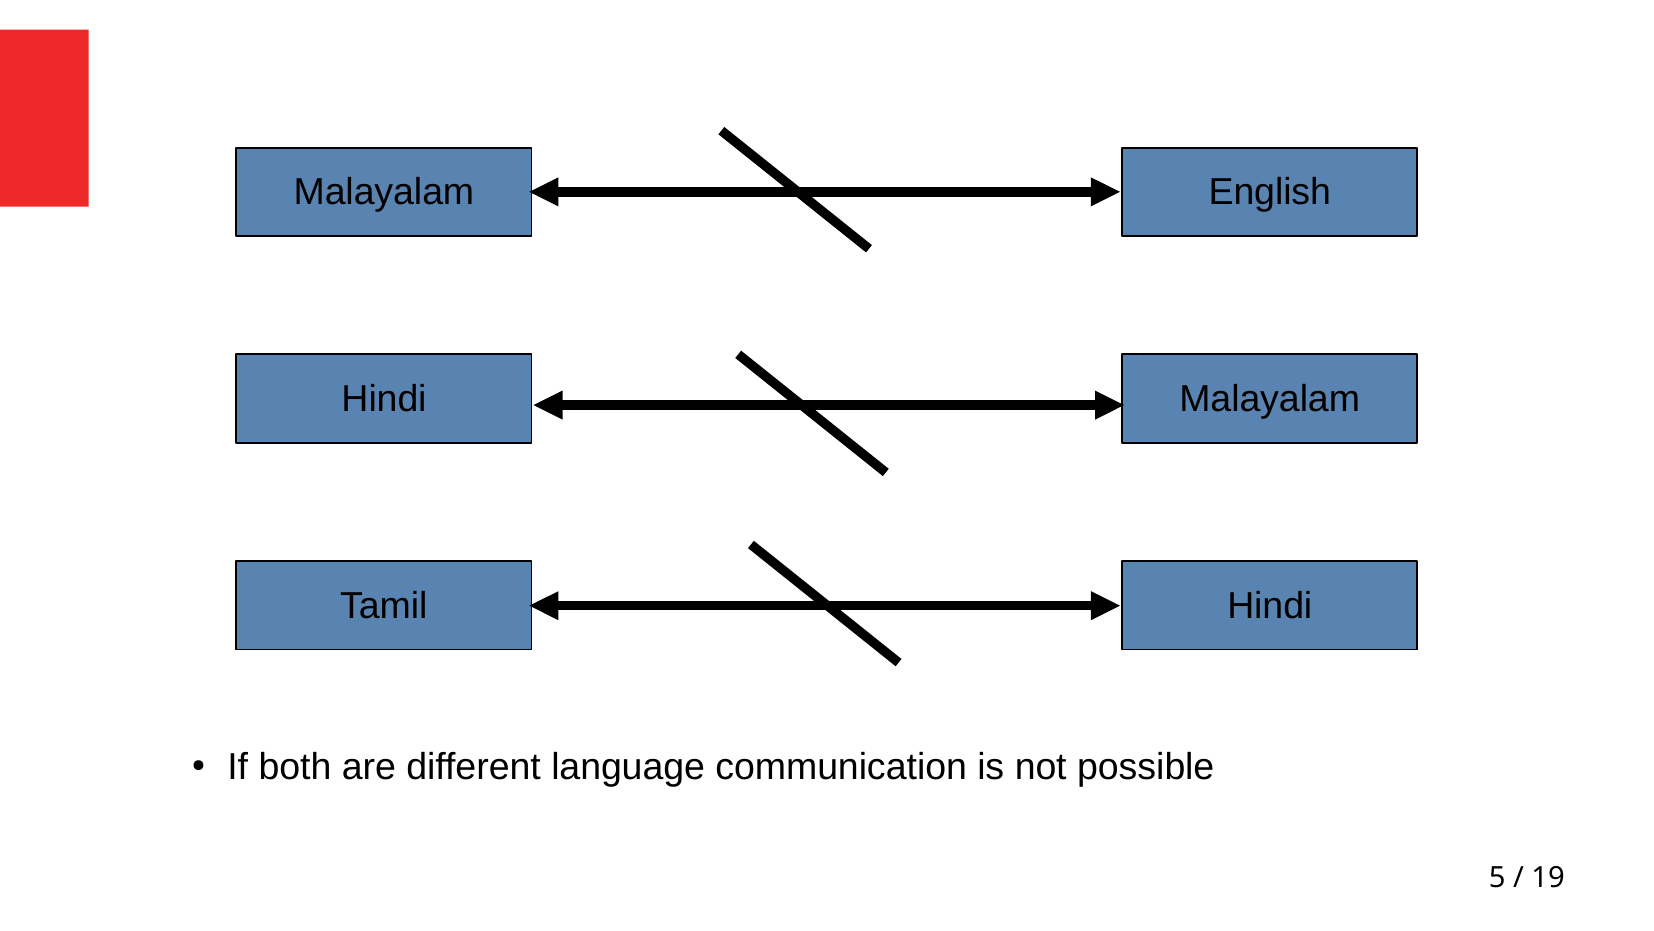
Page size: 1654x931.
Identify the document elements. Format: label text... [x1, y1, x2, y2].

text_box Malayalam [236, 147, 532, 237]
text_box Hindi [1122, 561, 1418, 650]
text_box If both are different language communication is not possible [177, 738, 1447, 837]
text_box Hindi [236, 354, 532, 443]
text_box Tamil [236, 561, 532, 650]
text_box English [1122, 147, 1418, 237]
text_box Malayalam [1122, 354, 1418, 443]
